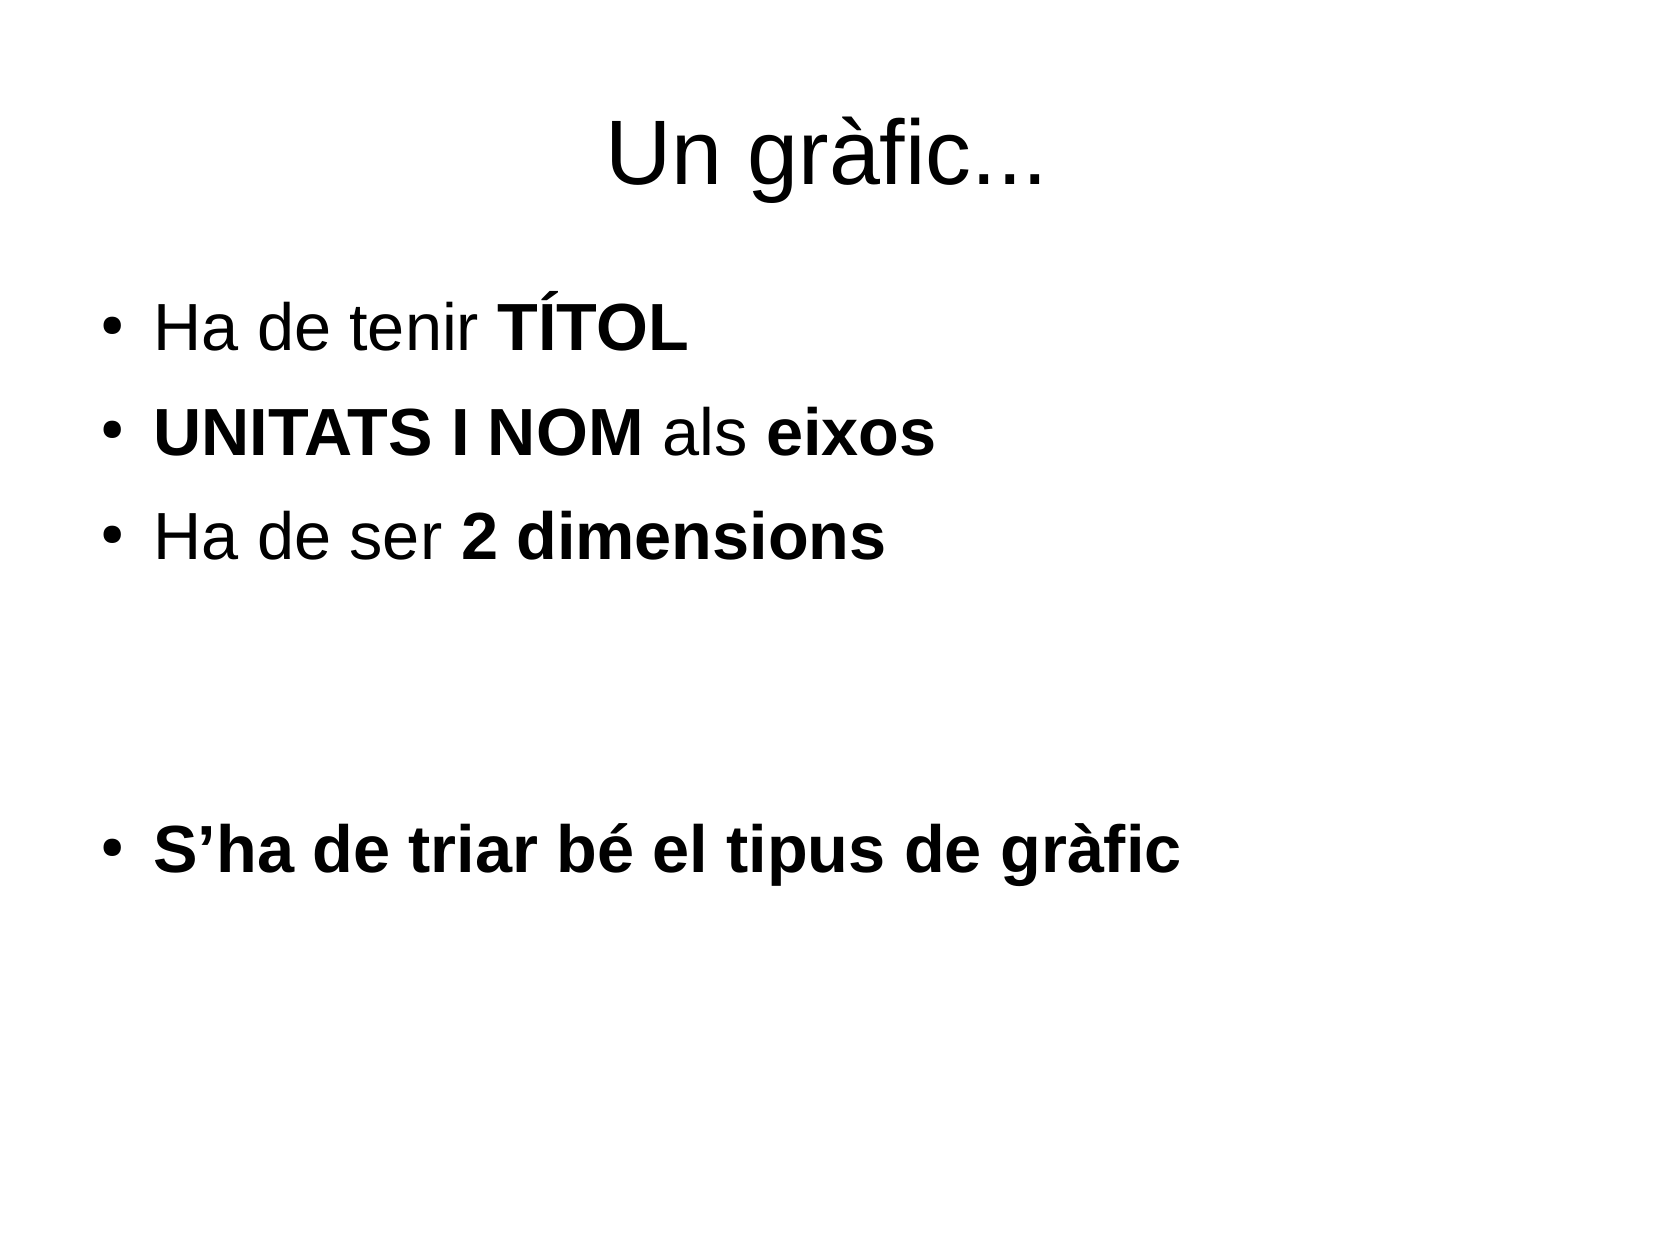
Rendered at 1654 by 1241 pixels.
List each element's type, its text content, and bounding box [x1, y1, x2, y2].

title Un gràfic... [82, 49, 1571, 257]
list Ha de tenir TÍTOL UNITATS I NOM als eixos Ha de ser 2 dimensions S’ha de triar bé el tipus de gràfic [82, 290, 1571, 1010]
